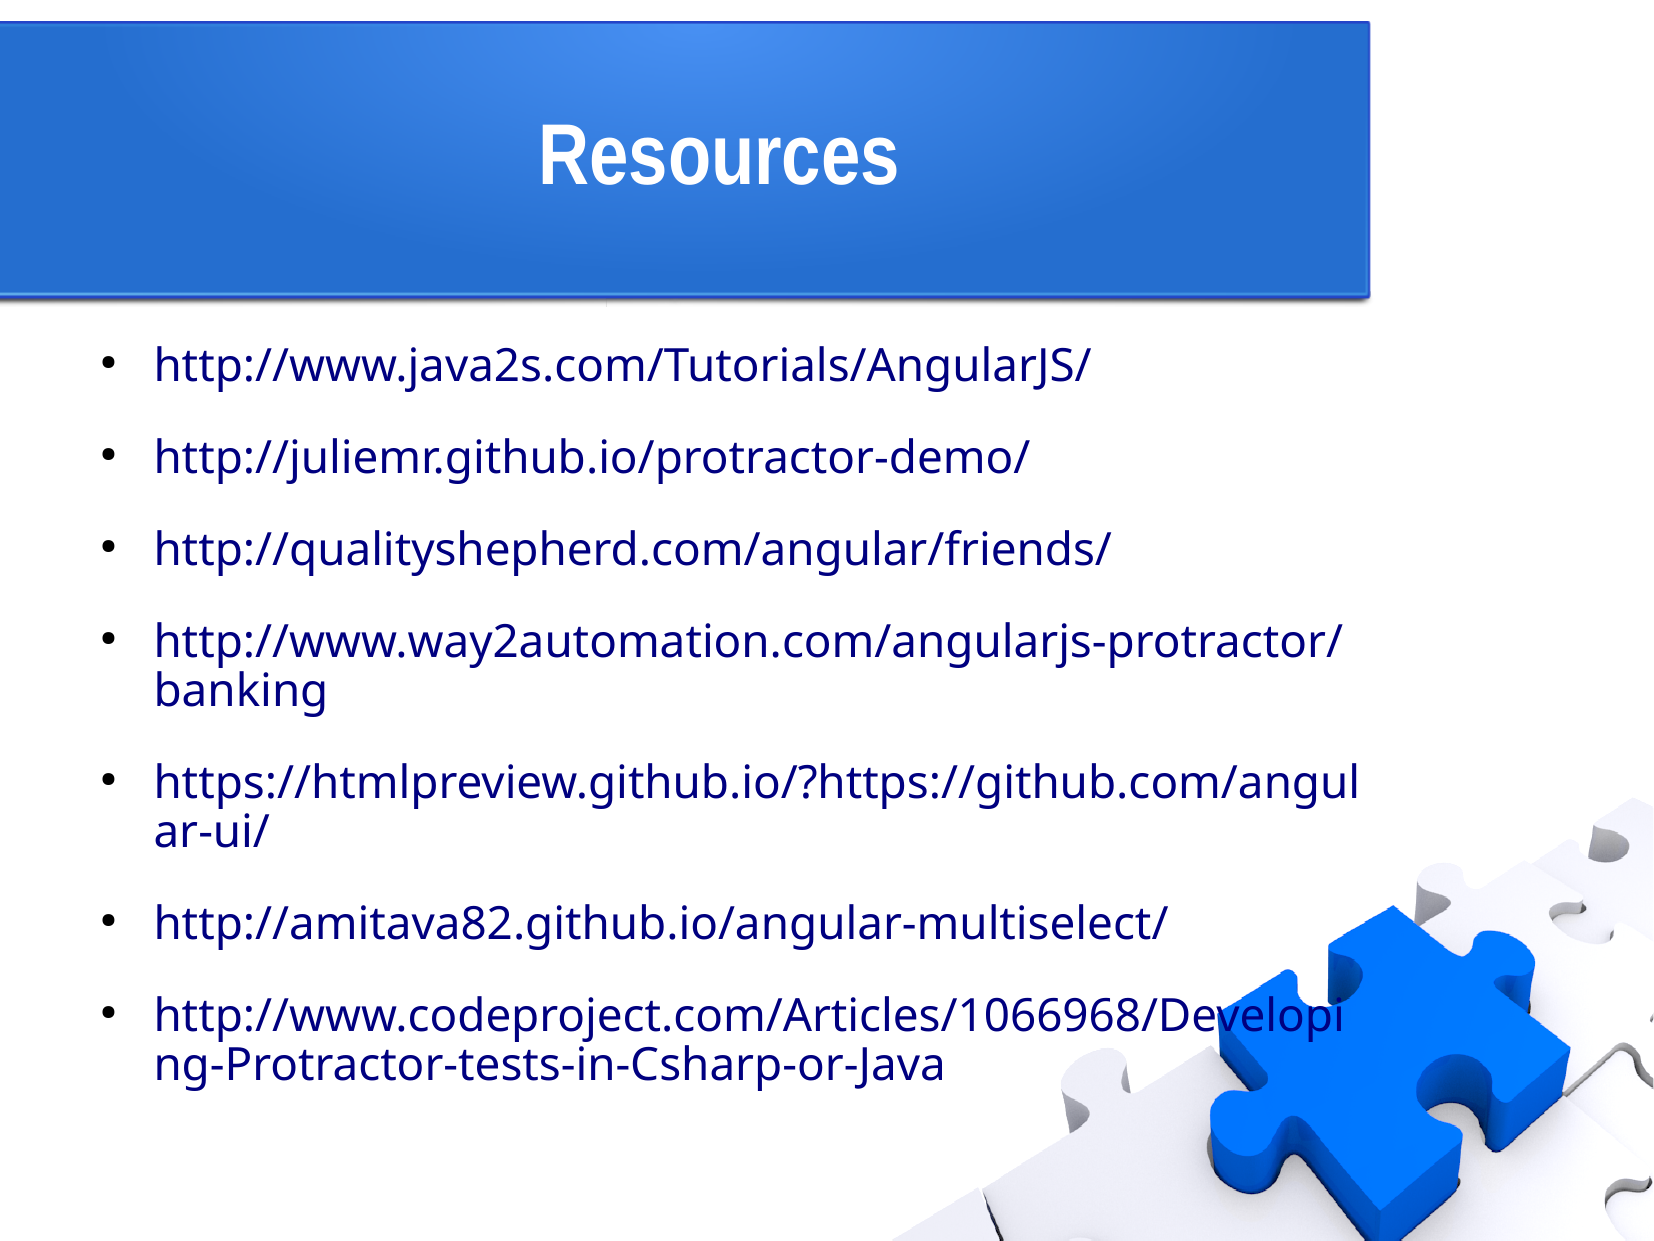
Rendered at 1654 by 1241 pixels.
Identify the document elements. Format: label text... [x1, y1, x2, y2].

list http://www.java2s.com/Tutorials/AngularJS/ http://juliemr.github.io/protractor-demo/ http://qualityshepherd.com/angular/friends/ http://www.way2automation.com/angularjs-protractor/banking https://htmlpreview.github.io/?https://github.com/angular-ui/ http://amitava82.github.io/angular-multiselect/ http://www.codeproject.com/Articles/1066968/Developing-Protractor-tests-in-Csharp-or-Java [82, 332, 1366, 1036]
picture [0, 21, 1375, 307]
title Resources [82, 49, 1356, 257]
picture [872, 655, 1654, 1241]
